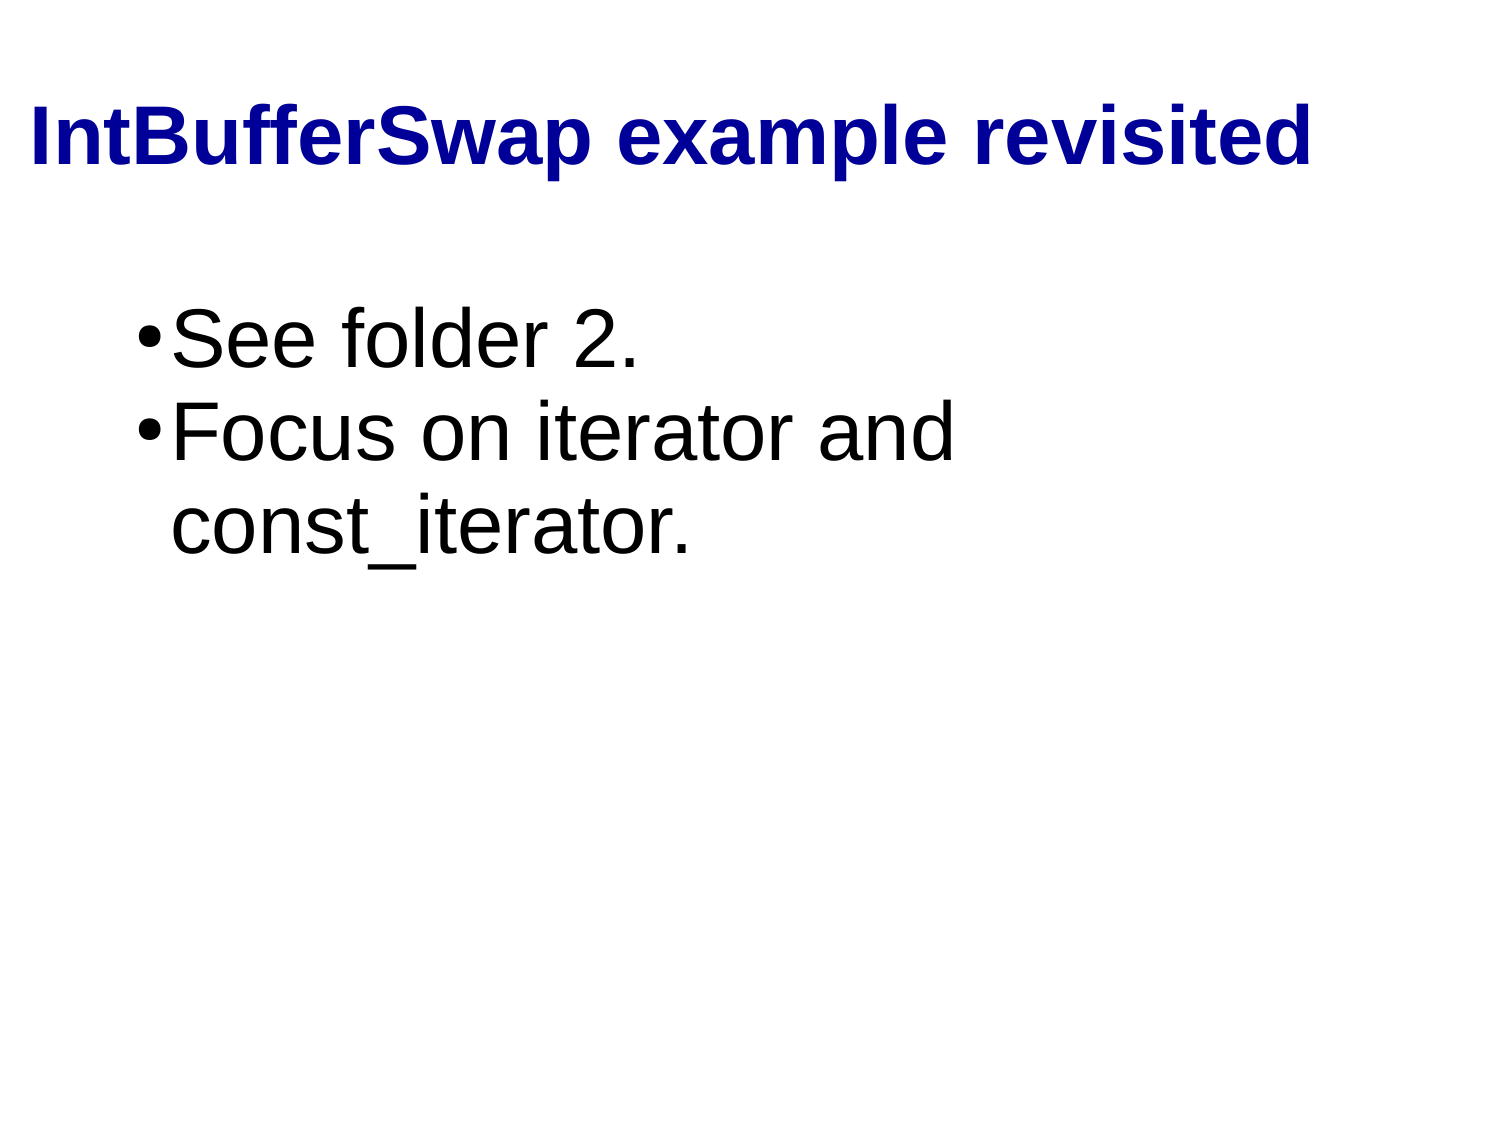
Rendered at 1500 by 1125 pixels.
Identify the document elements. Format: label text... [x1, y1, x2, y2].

text_box See folder 2. Focus on iterator and const_iterator. [120, 285, 1351, 826]
title IntBufferSwap example revisited [15, 23, 1411, 239]
